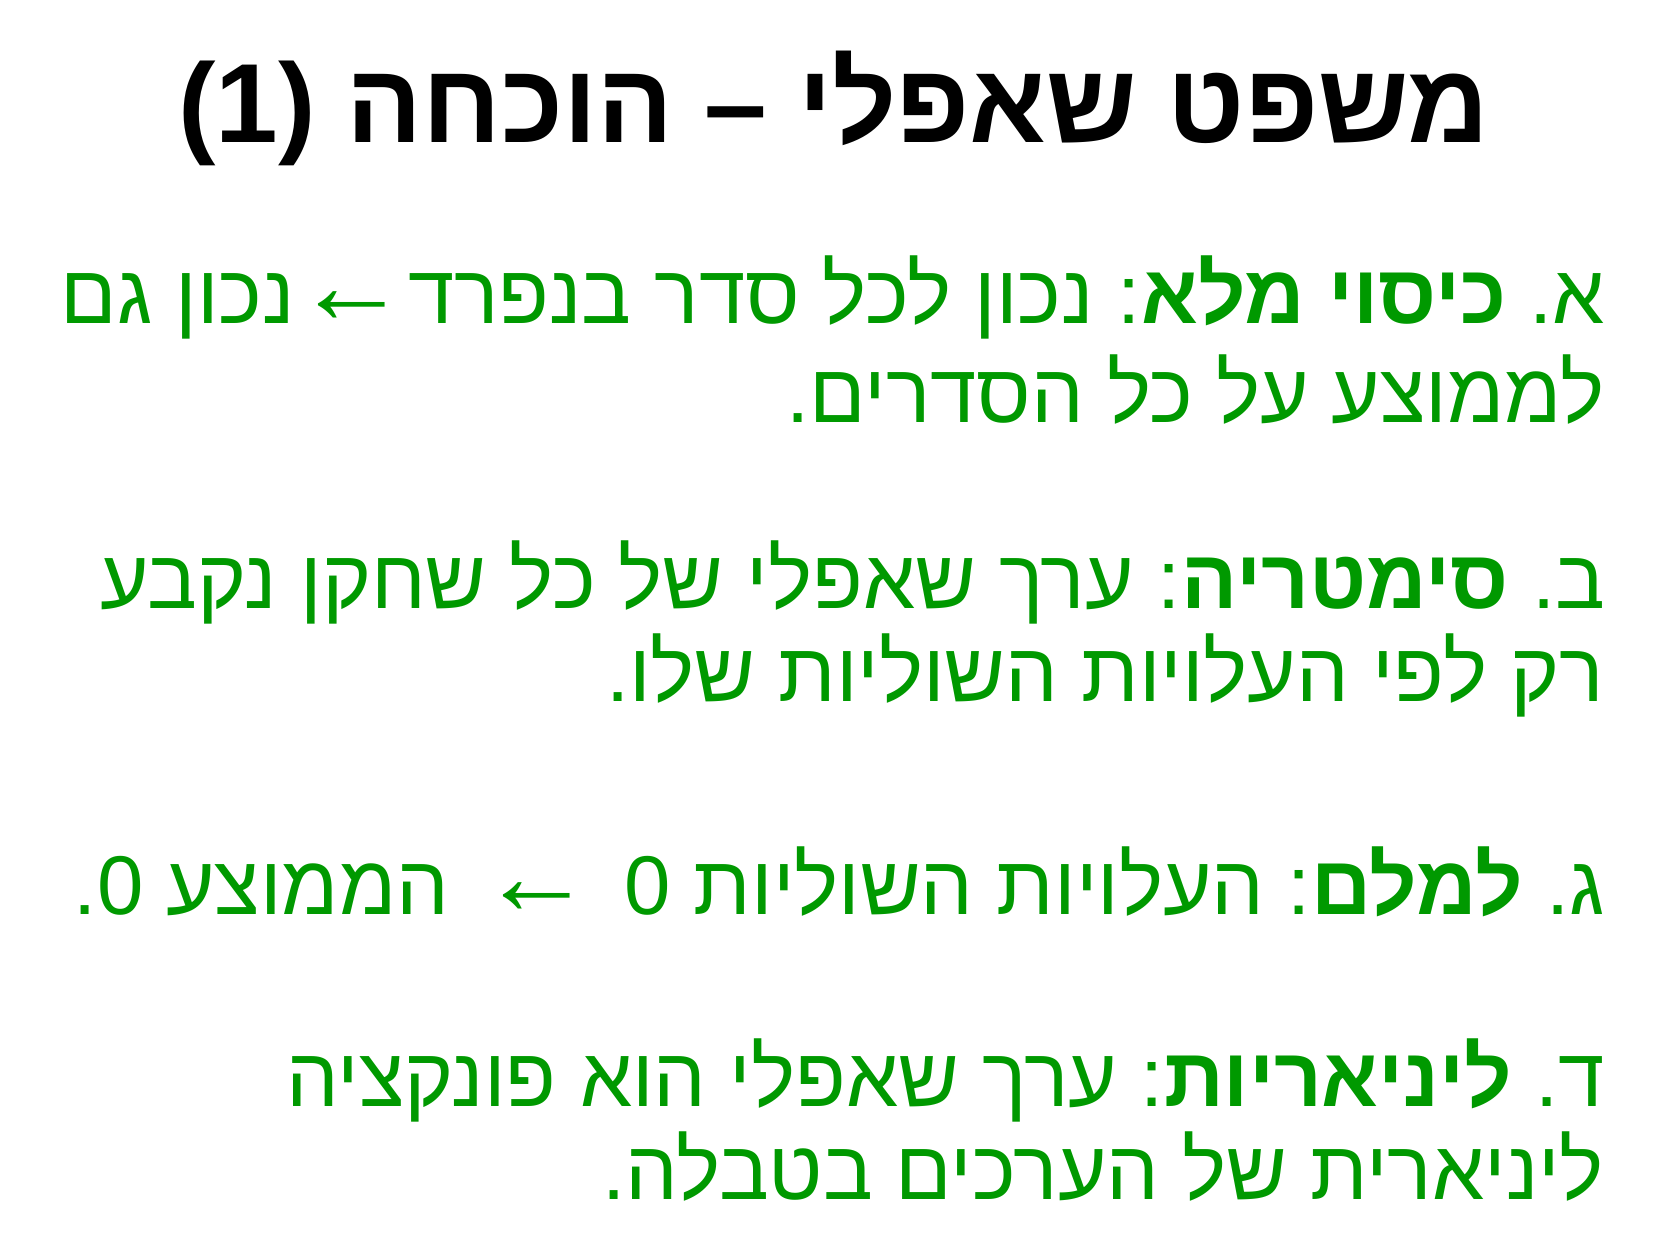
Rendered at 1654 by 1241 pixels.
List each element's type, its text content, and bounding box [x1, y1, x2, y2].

text_box א. כיסוי מלא: נכון לכל סדר בנפרד←נכון גם לממוצע על כל הסדרים. ב. סימטריה: ערך שאפלי של כל שחקן נקבע רק לפי העלויות השוליות שלו. ג. למלם: העלויות השוליות 0 ← הממוצע 0. ד. ליניאריות: ערך שאפלי הוא פונקציה ליניארית של הערכים בטבלה. [0, 214, 1621, 1225]
title משפט שאפלי – הוכחה (1) [15, 0, 1654, 215]
